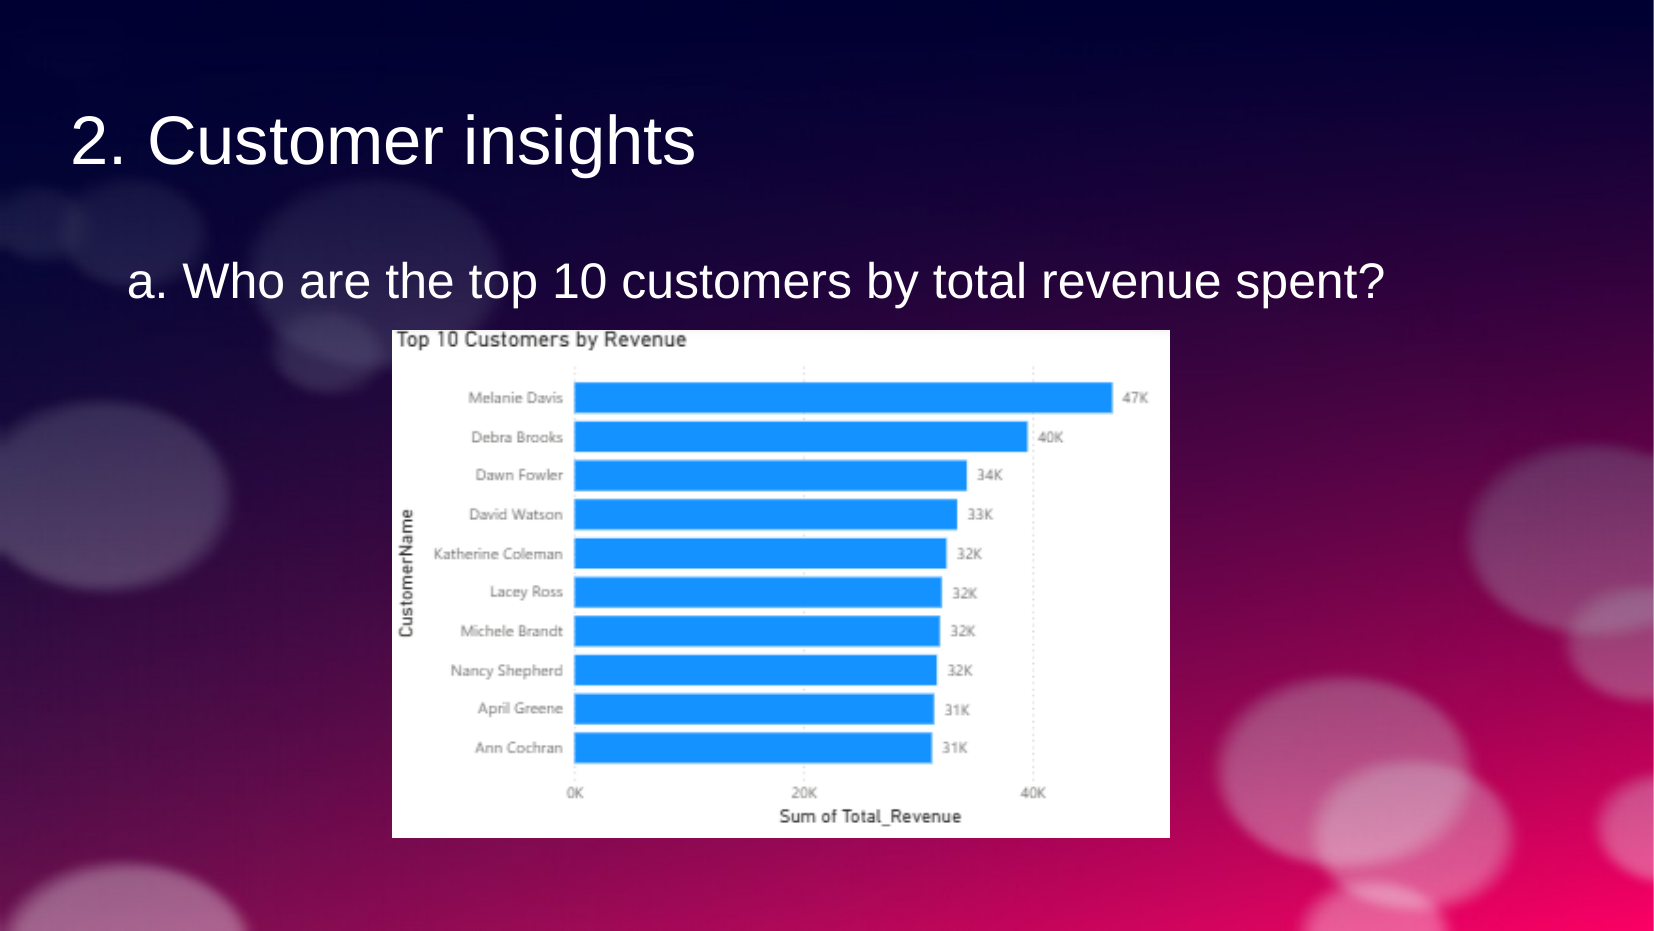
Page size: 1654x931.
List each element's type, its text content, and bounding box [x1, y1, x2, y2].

list a. Who are the top 10 customers by total revenue spent? [70, 248, 1559, 724]
picture [392, 330, 1170, 838]
title 2. Customer insights [70, 59, 1560, 215]
